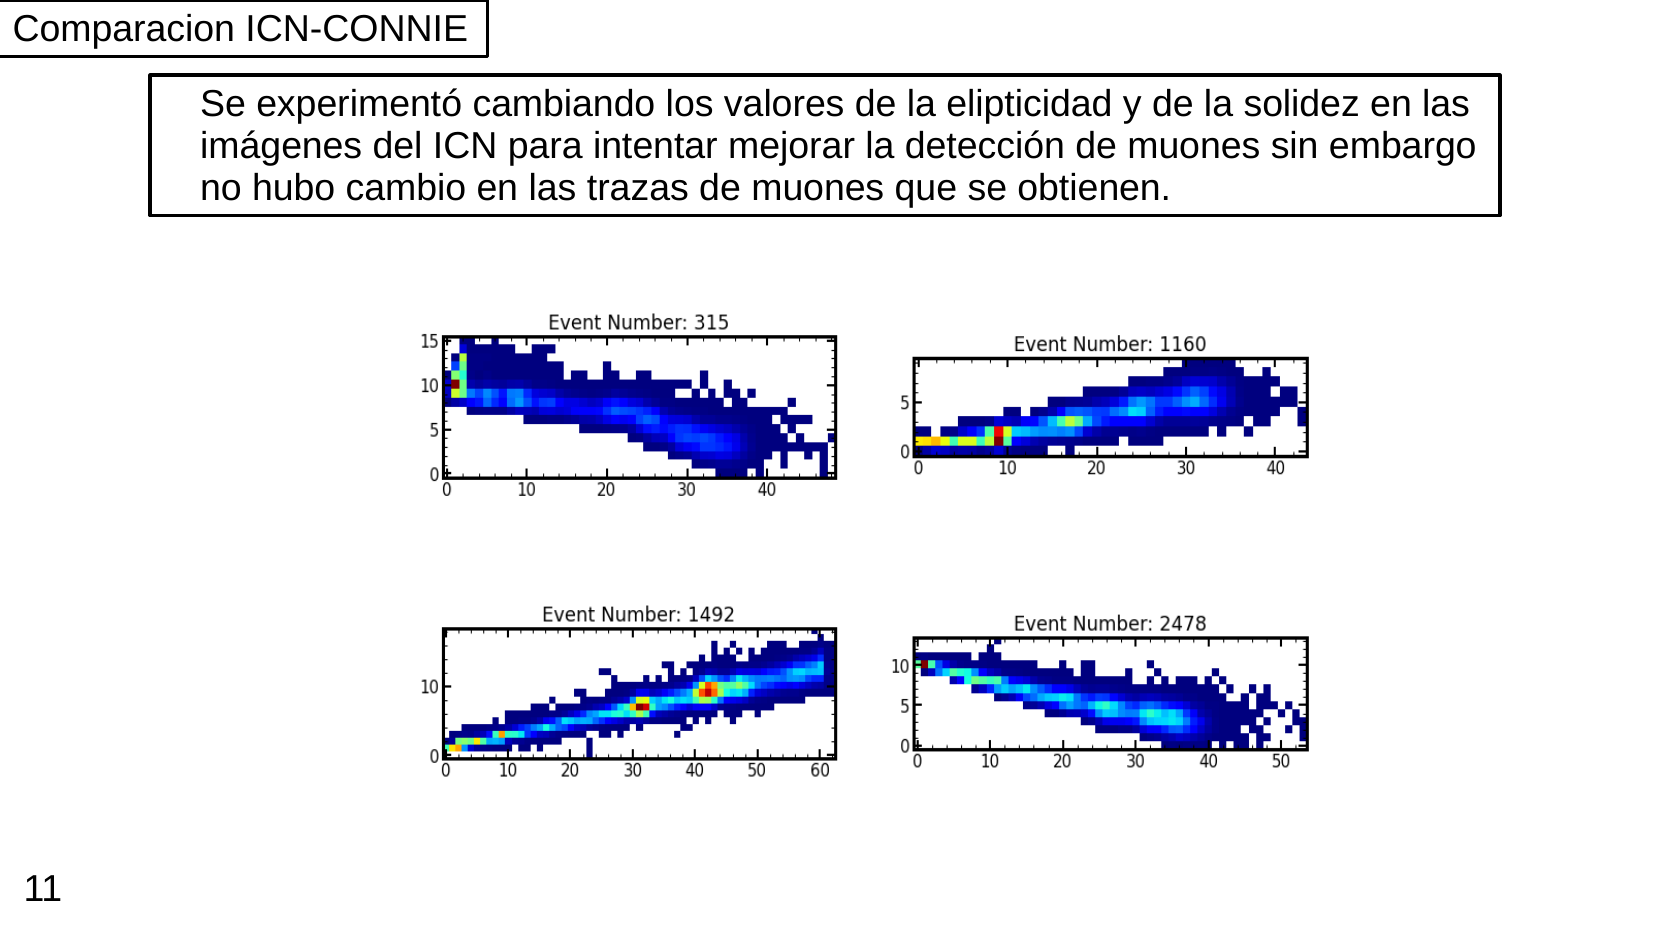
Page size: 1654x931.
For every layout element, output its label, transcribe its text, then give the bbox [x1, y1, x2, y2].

text_box Comparacion ICN-CONNIE [0, 0, 488, 57]
text_box <number> [8, 860, 638, 931]
picture [412, 300, 1313, 788]
text_box Se experimentó cambiando los valores de la elipticidad y de la solidez en las imágenes del ICN para intentar mejorar la detección de muones sin embargo no hubo cambio en las trazas de muones que se obtienen. [150, 75, 1501, 216]
